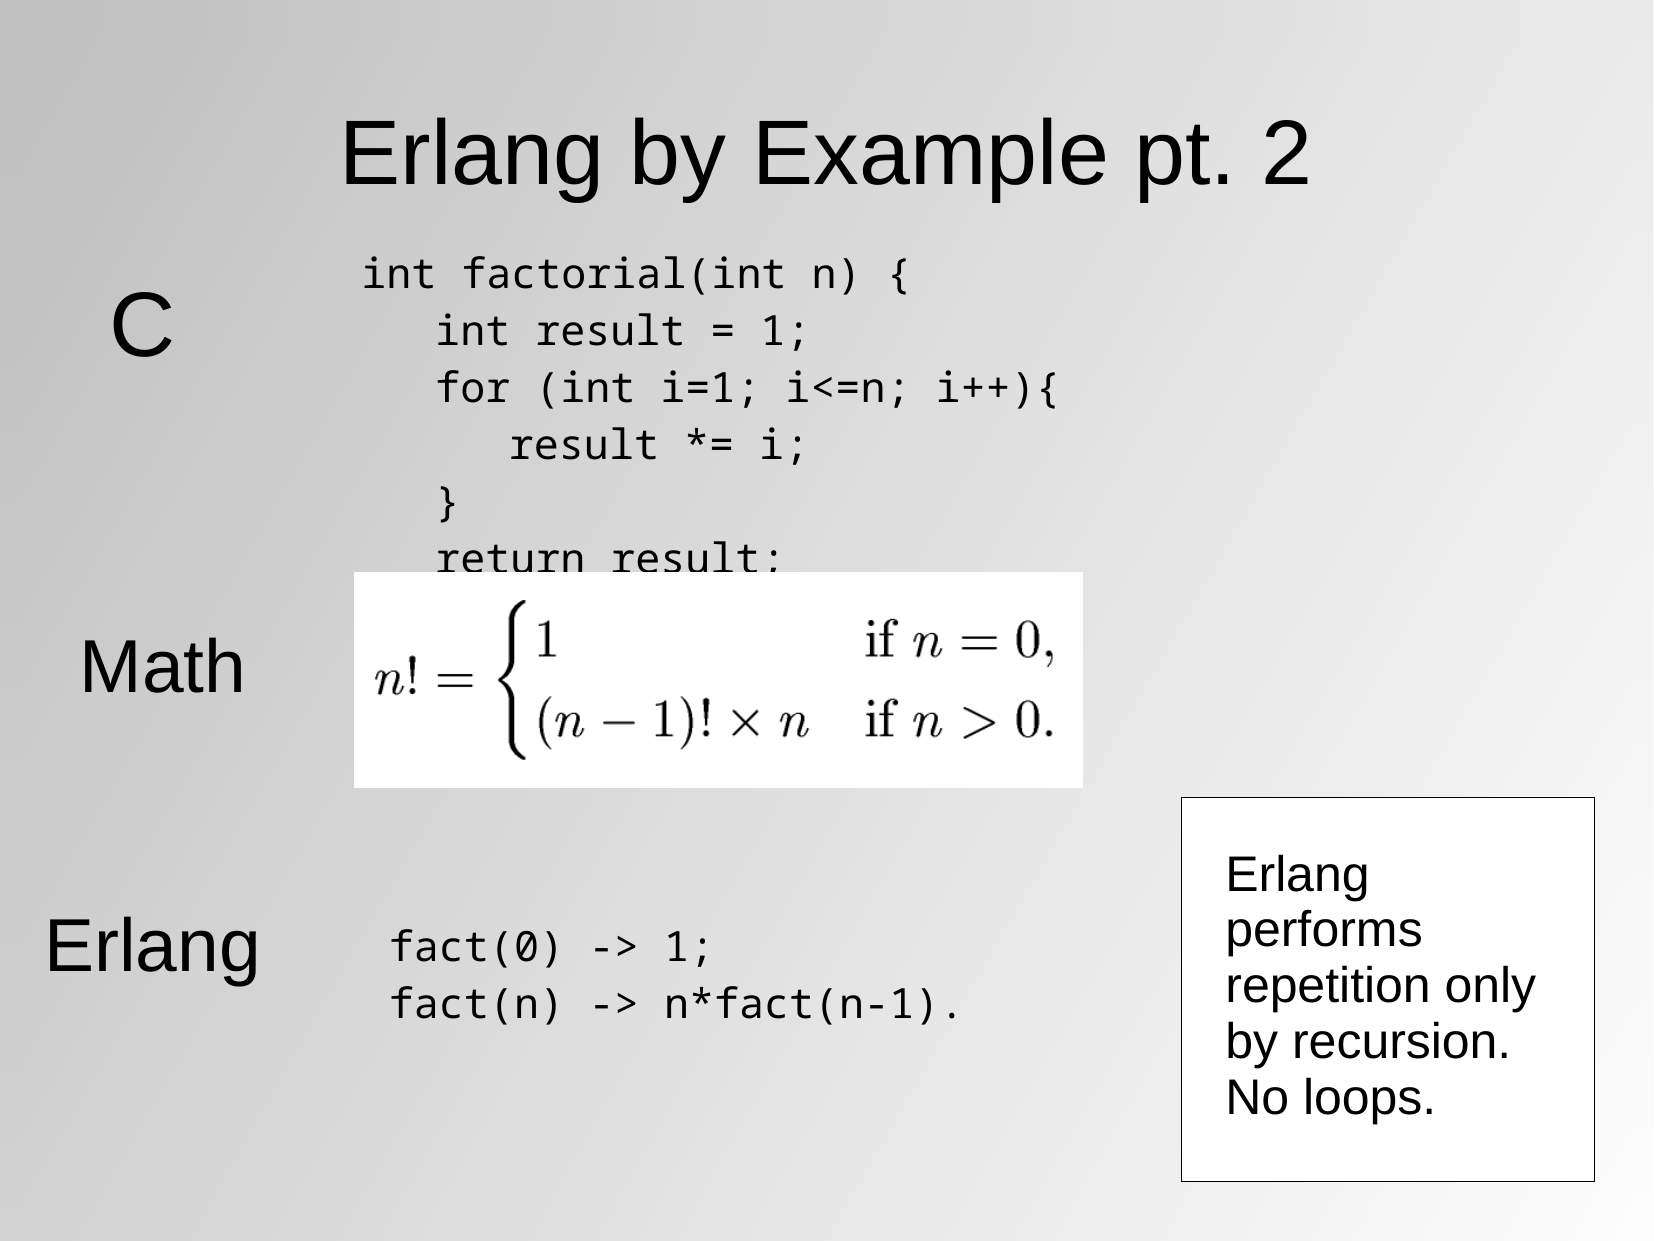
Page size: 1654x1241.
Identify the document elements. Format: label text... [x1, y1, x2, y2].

text_box Erlang [29, 896, 355, 996]
title Erlang by Example pt. 2 [82, 49, 1571, 257]
text_box [1181, 797, 1595, 1182]
text_box Math [64, 617, 302, 716]
text_box int factorial(int n) { int result = 1; for (int i=1; i<=n; i++){ result *= i; } return result; } [346, 236, 1152, 591]
text_box C [94, 265, 331, 384]
text_box Erlang performs repetition only by recursion. No loops. [1210, 838, 1565, 1133]
picture [0, 0, 1654, 1241]
text_box fact(0) -> 1; fact(n) -> n*fact(n-1). [374, 909, 1152, 1077]
